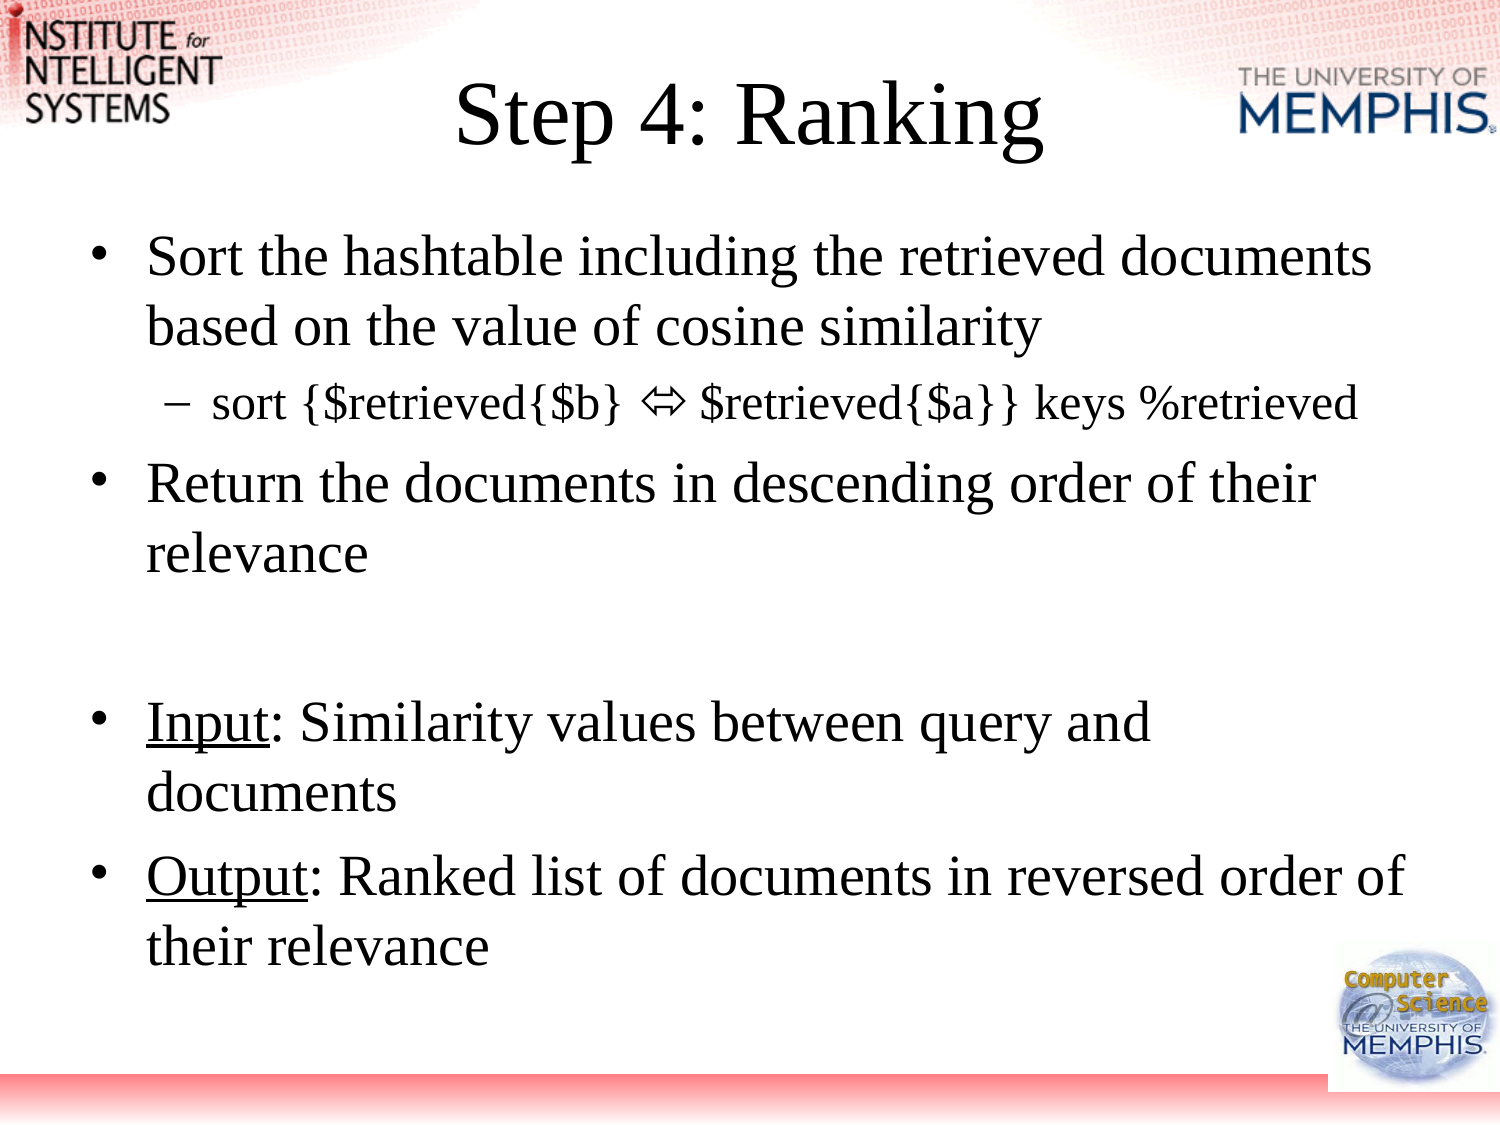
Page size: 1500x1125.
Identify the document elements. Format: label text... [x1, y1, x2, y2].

list Sort the hashtable including the retrieved documents based on the value of cosine similarity sort {$retrieved{$b}  $retrieved{$a}} keys %retrieved Return the documents in descending order of their relevance Input: Similarity values between query and documents Output: Ranked list of documents in reversed order of their relevance [75, 209, 1426, 986]
title Step 4: Ranking [75, 45, 1426, 171]
picture [1328, 941, 1500, 1092]
picture [0, 0, 501, 132]
picture [1012, 0, 1500, 141]
